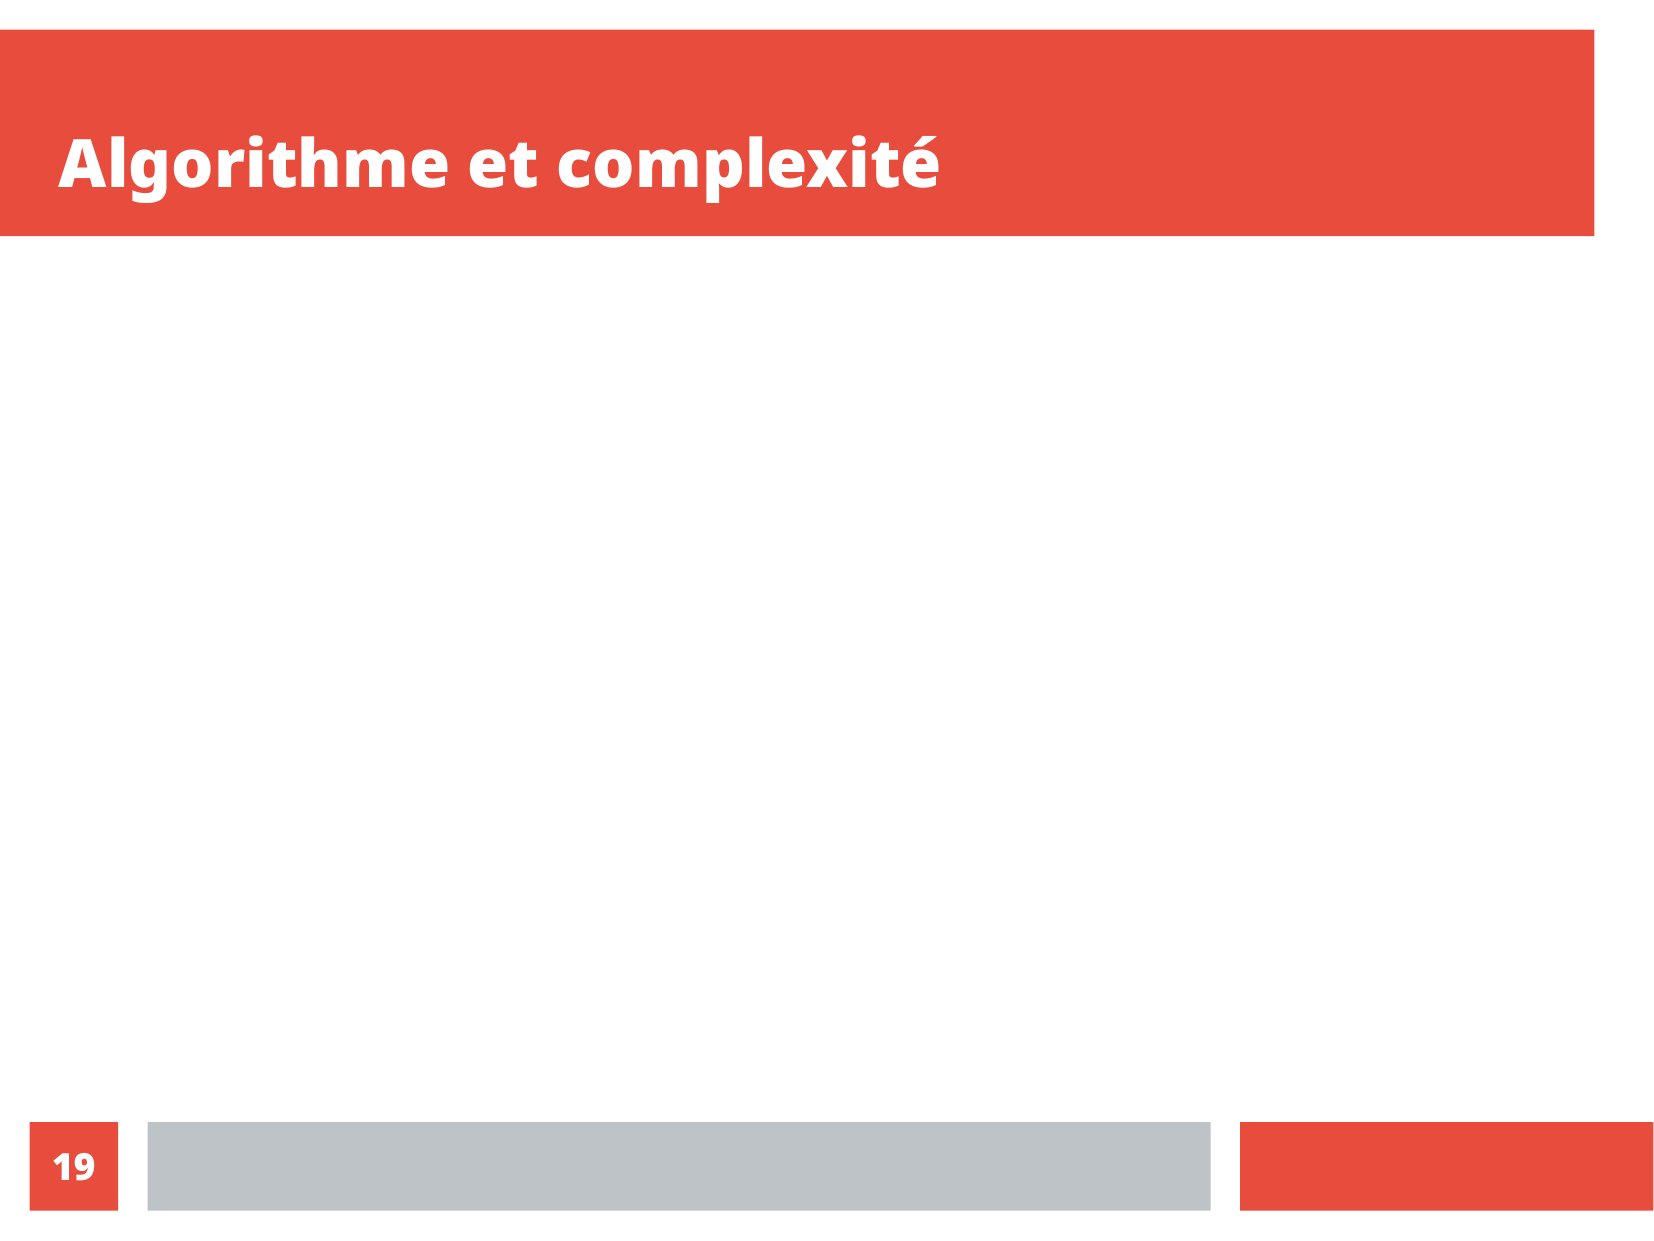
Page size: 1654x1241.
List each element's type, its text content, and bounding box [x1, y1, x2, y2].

title Algorithme et complexité [59, 59, 1595, 207]
